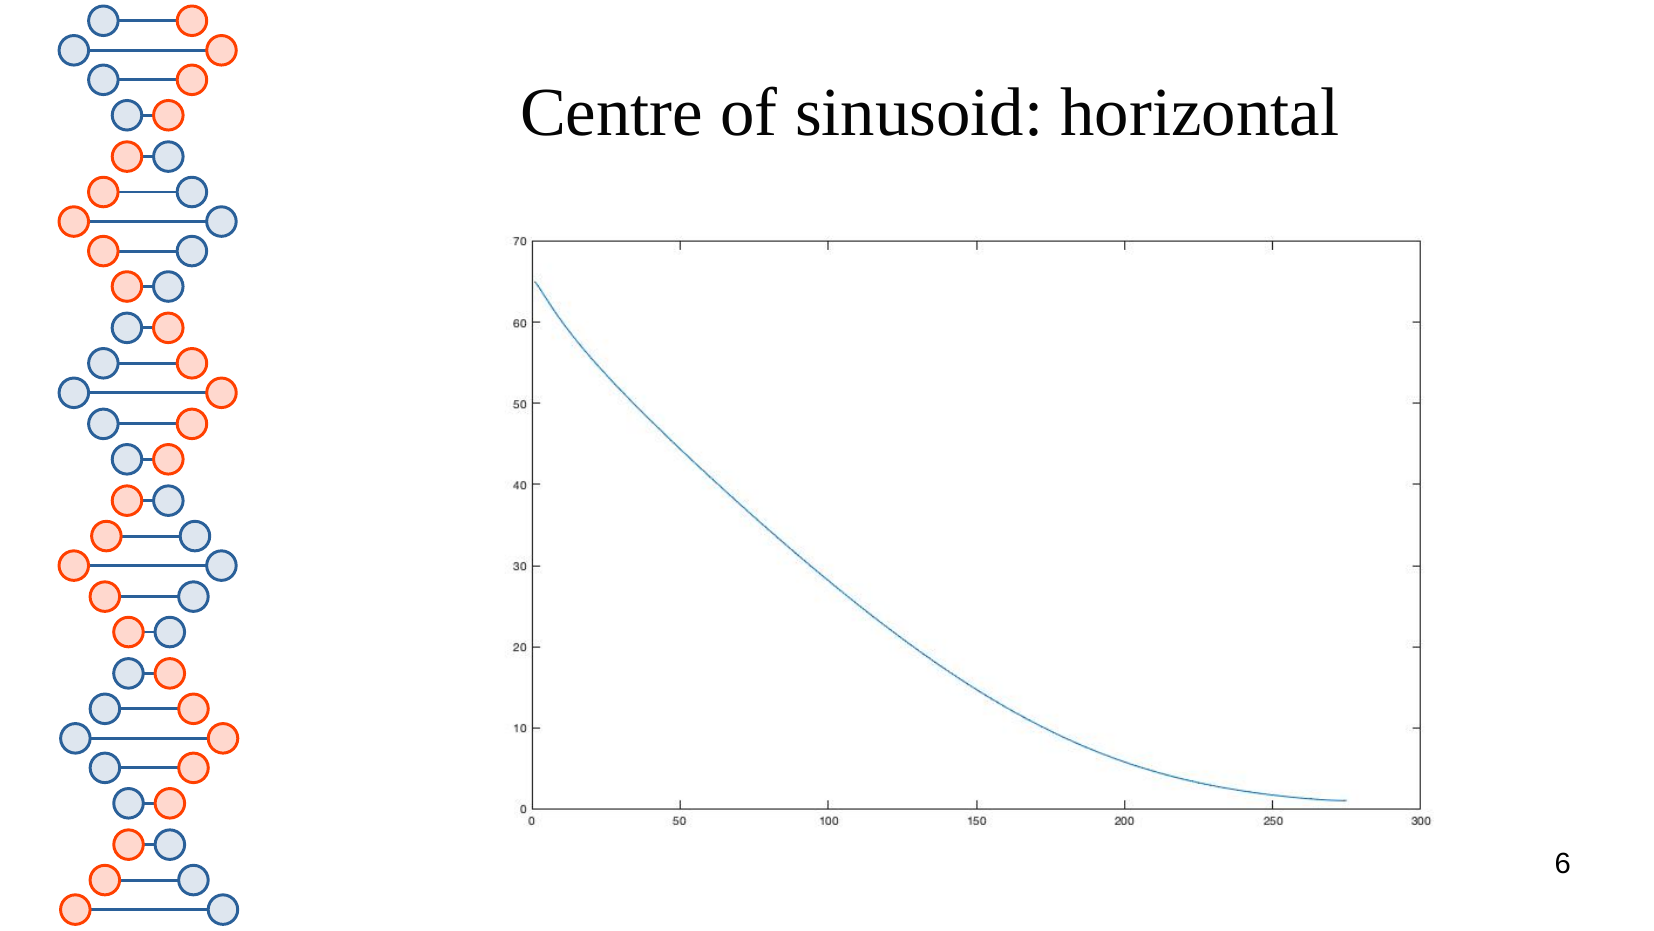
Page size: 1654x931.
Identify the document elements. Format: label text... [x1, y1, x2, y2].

title Centre of sinusoid: horizontal [265, 35, 1595, 189]
picture [383, 189, 1530, 886]
